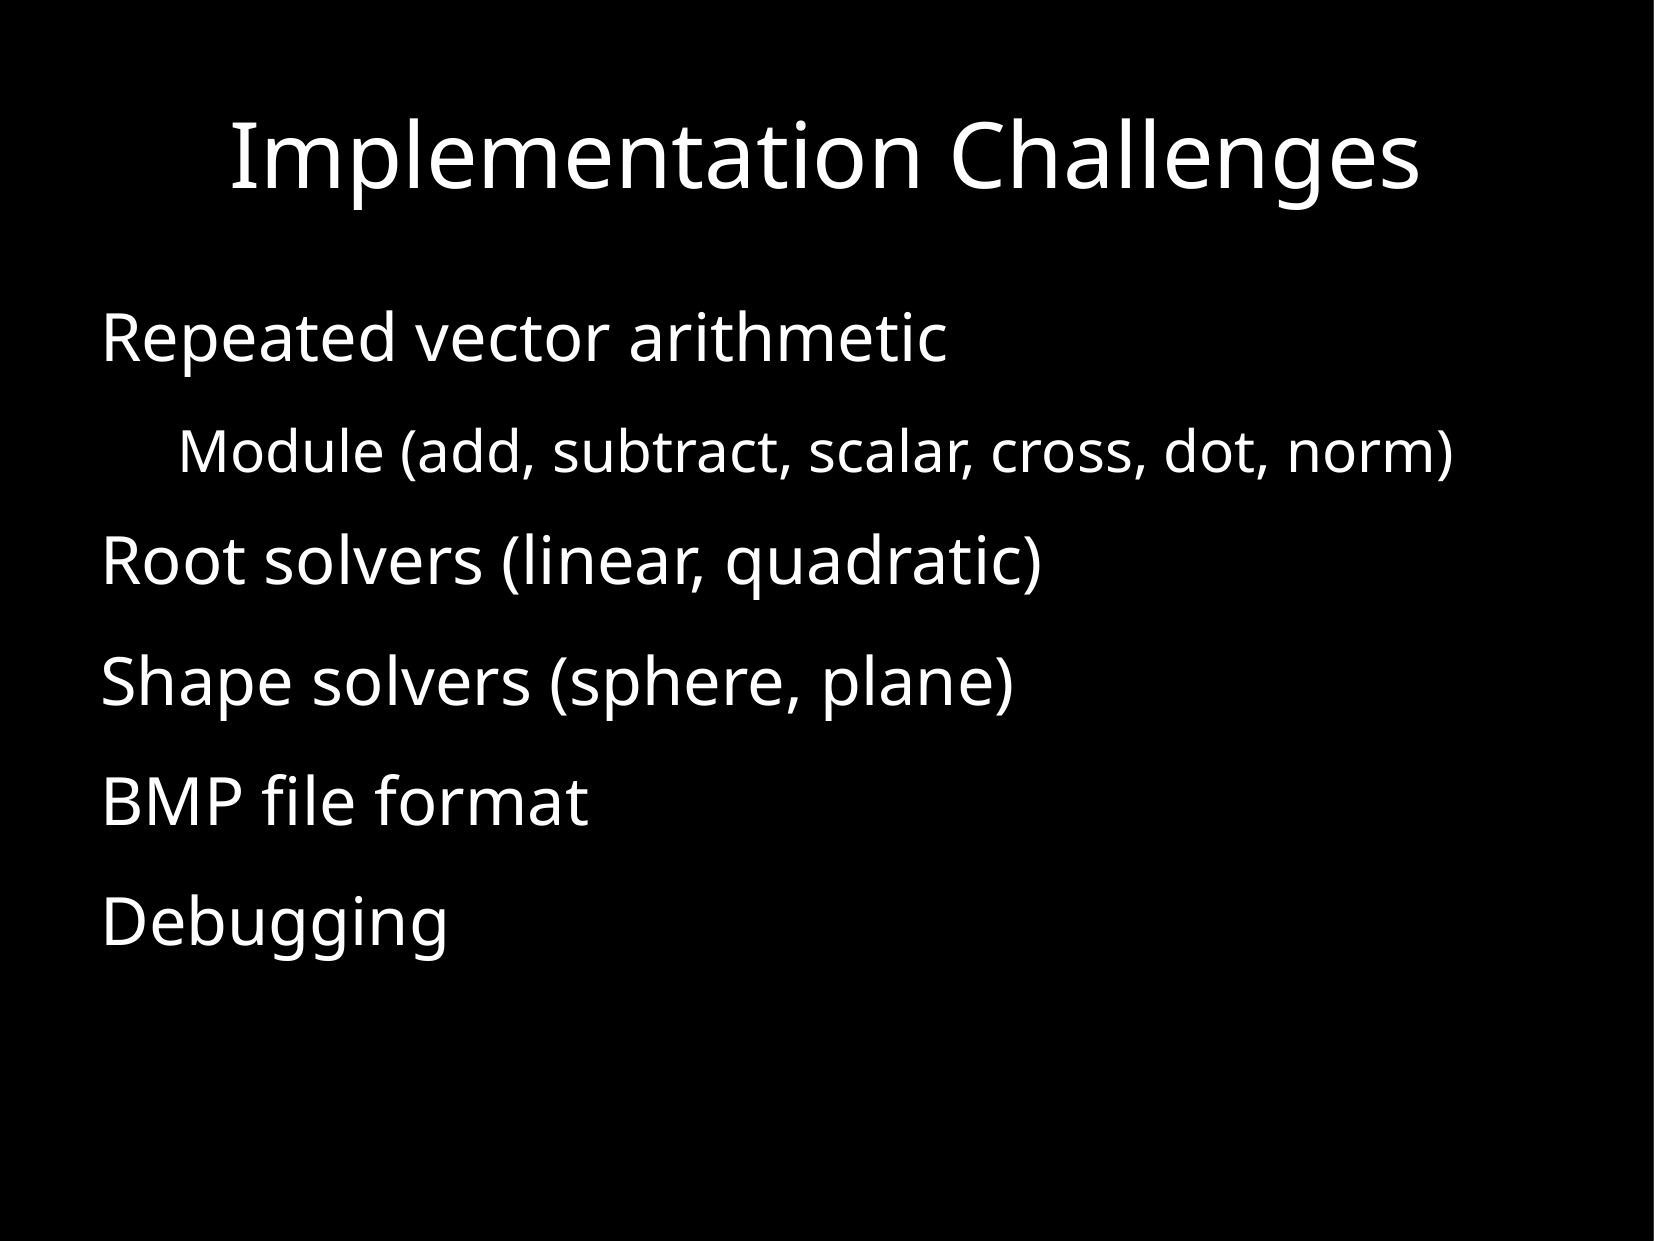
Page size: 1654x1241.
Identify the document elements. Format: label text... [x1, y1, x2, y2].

title Implementation Challenges [82, 49, 1571, 257]
list Repeated vector arithmetic Module (add, subtract, scalar, cross, dot, norm) Root solvers (linear, quadratic) Shape solvers (sphere, plane) BMP file format Debugging [82, 290, 1571, 1094]
